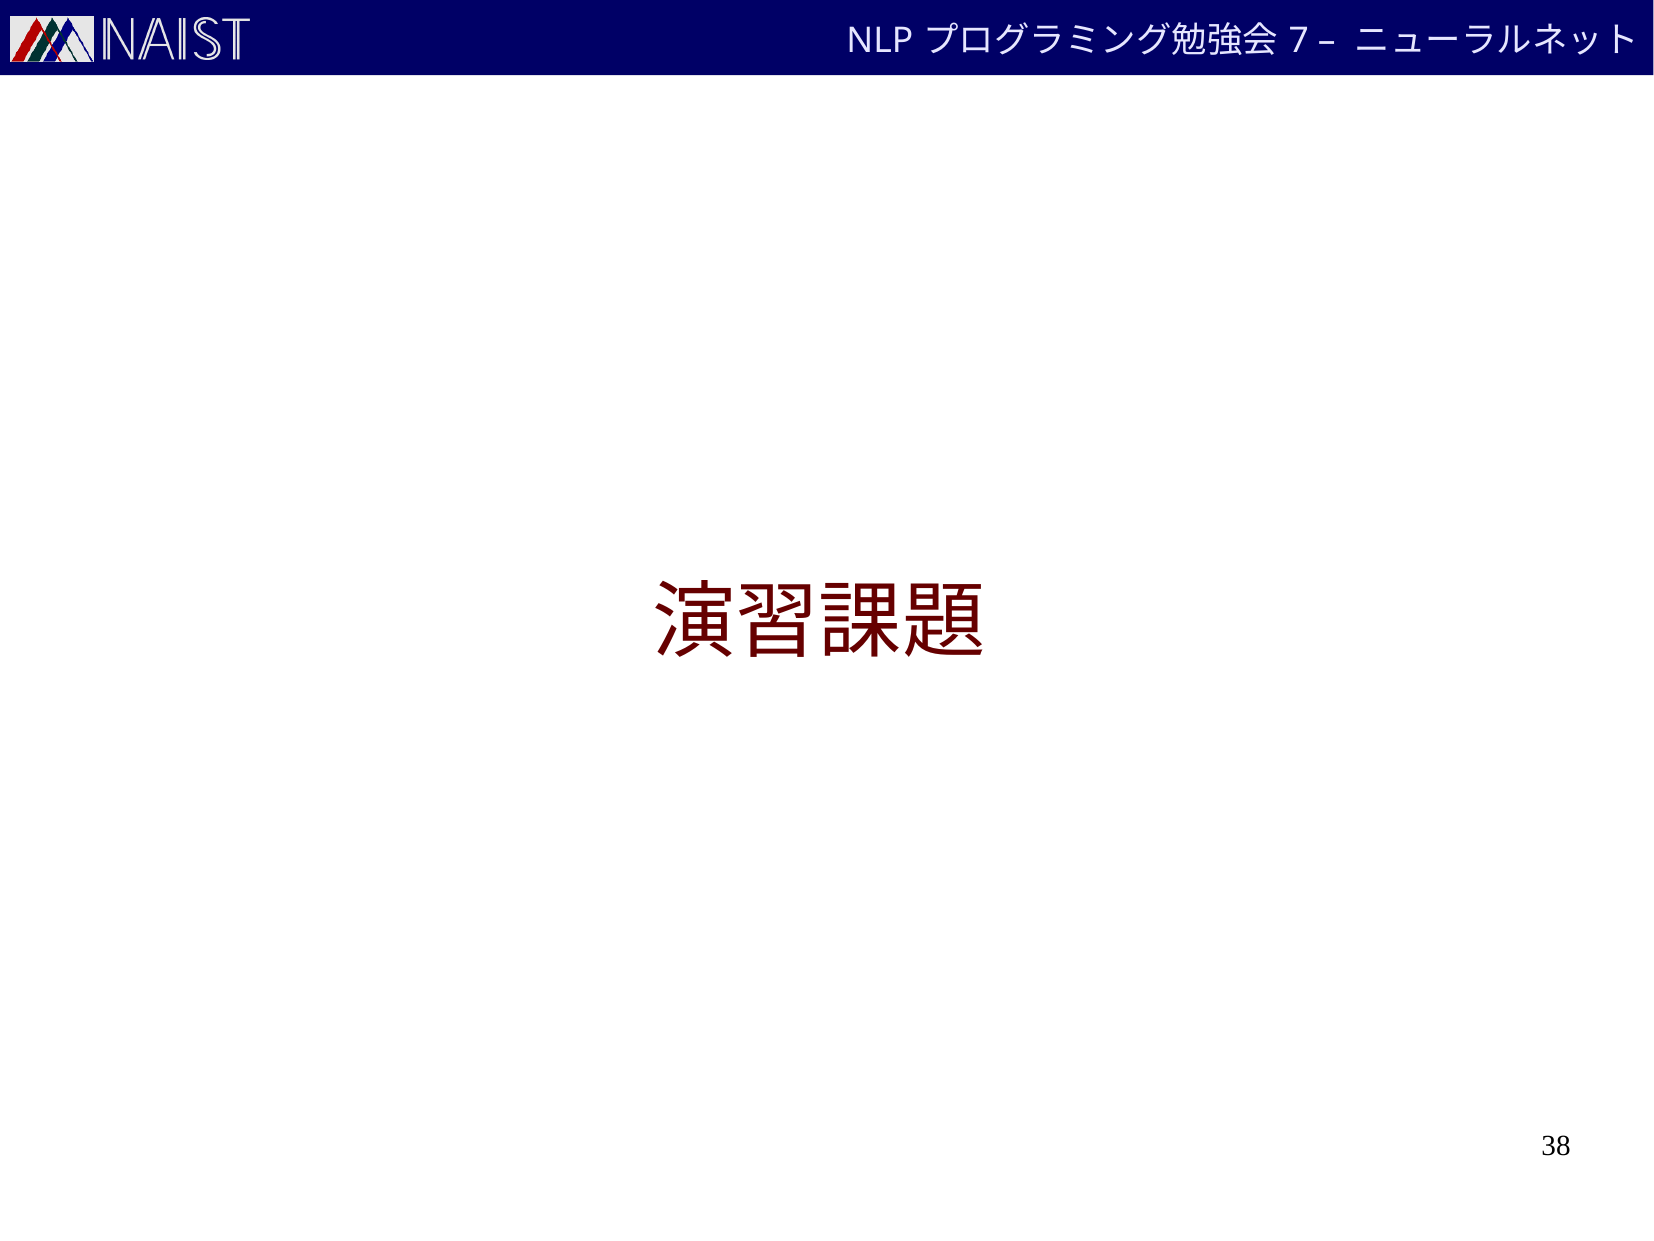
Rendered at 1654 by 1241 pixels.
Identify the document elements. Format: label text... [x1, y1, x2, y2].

title 演習課題 [75, 518, 1564, 710]
picture [10, 16, 94, 62]
picture [102, 17, 251, 60]
